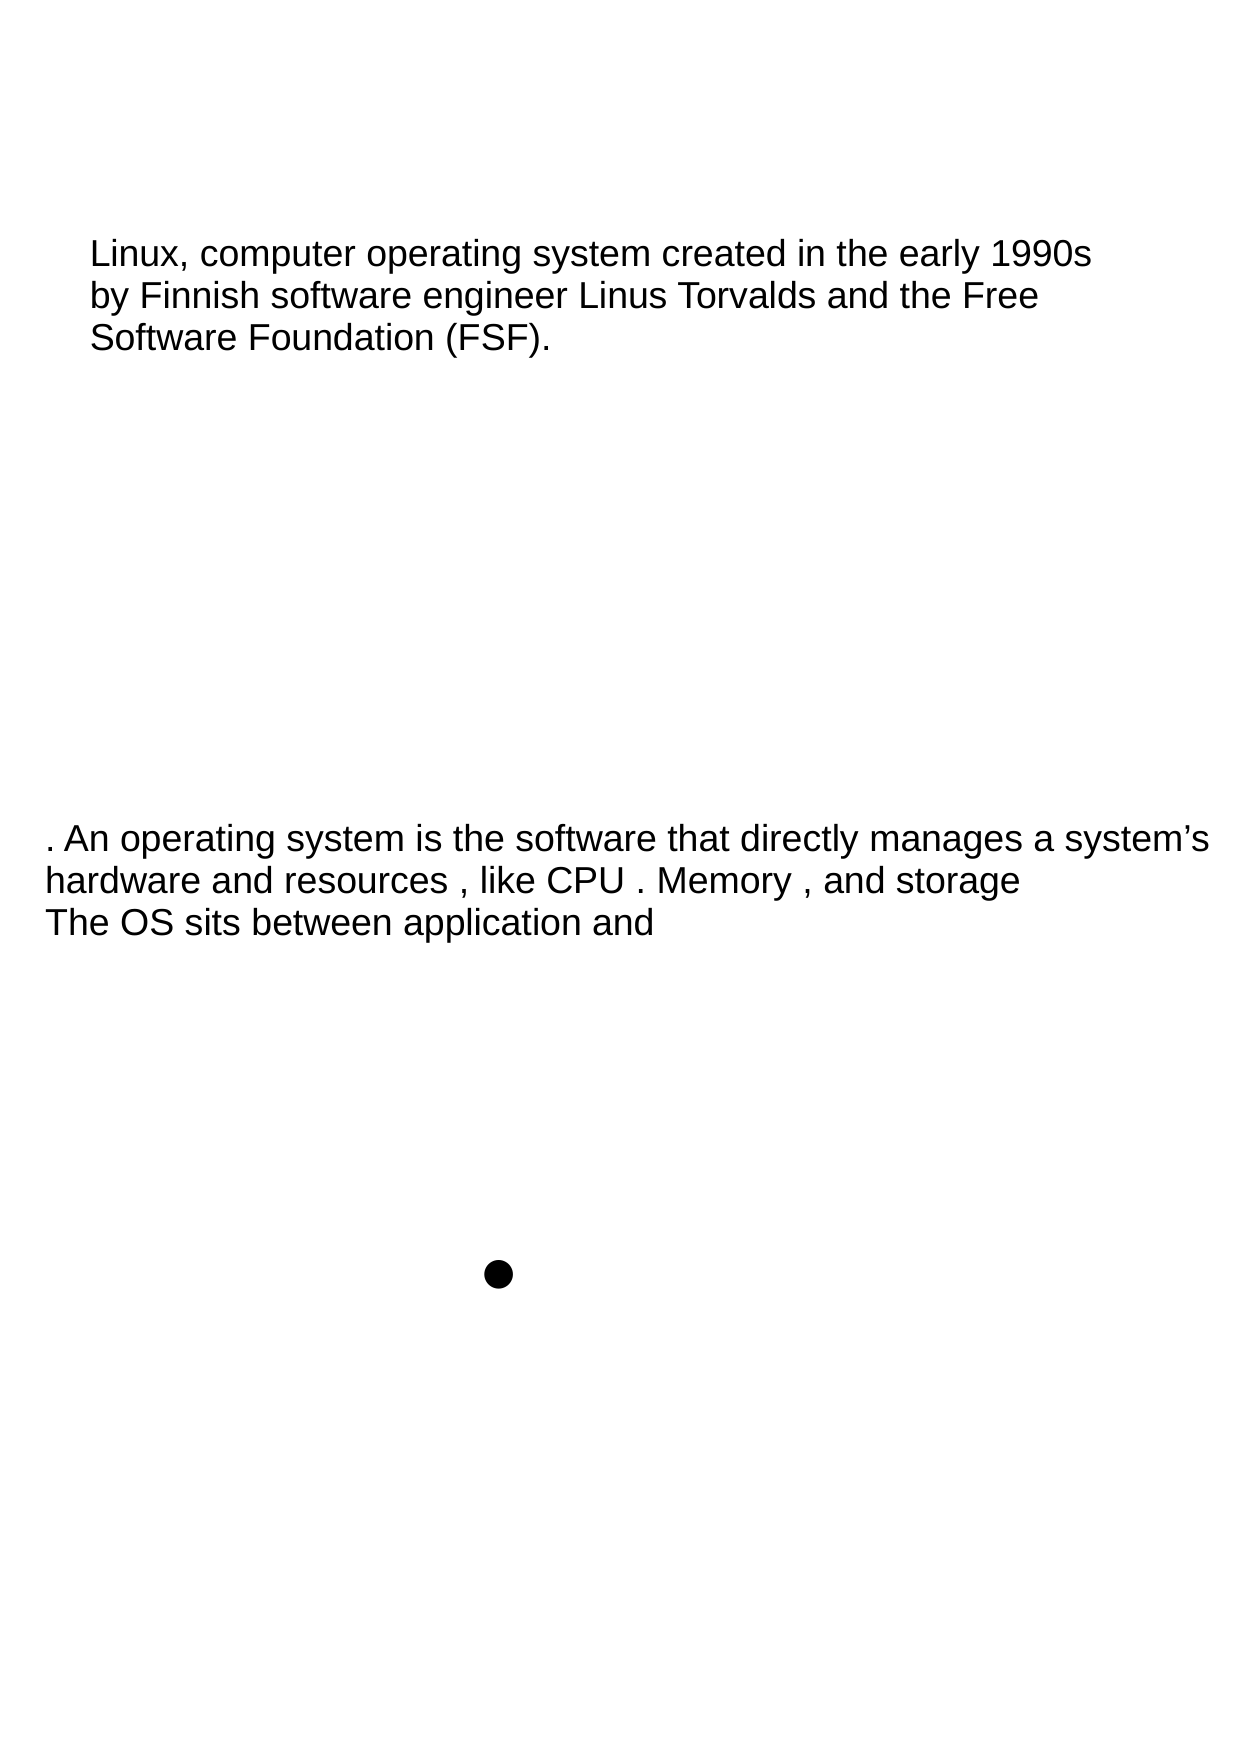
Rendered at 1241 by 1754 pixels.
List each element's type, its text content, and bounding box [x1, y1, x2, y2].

text_box Linux, computer operating system created in the early 1990s by Finnish software engineer Linus Torvalds and the Free Software Foundation (FSF). [75, 225, 1126, 451]
text_box ● [467, 1237, 731, 1300]
text_box . An operating system is the software that directly manages a system’s hardware and resources , like CPU . Memory , and storage The OS sits between application and [30, 810, 1226, 952]
